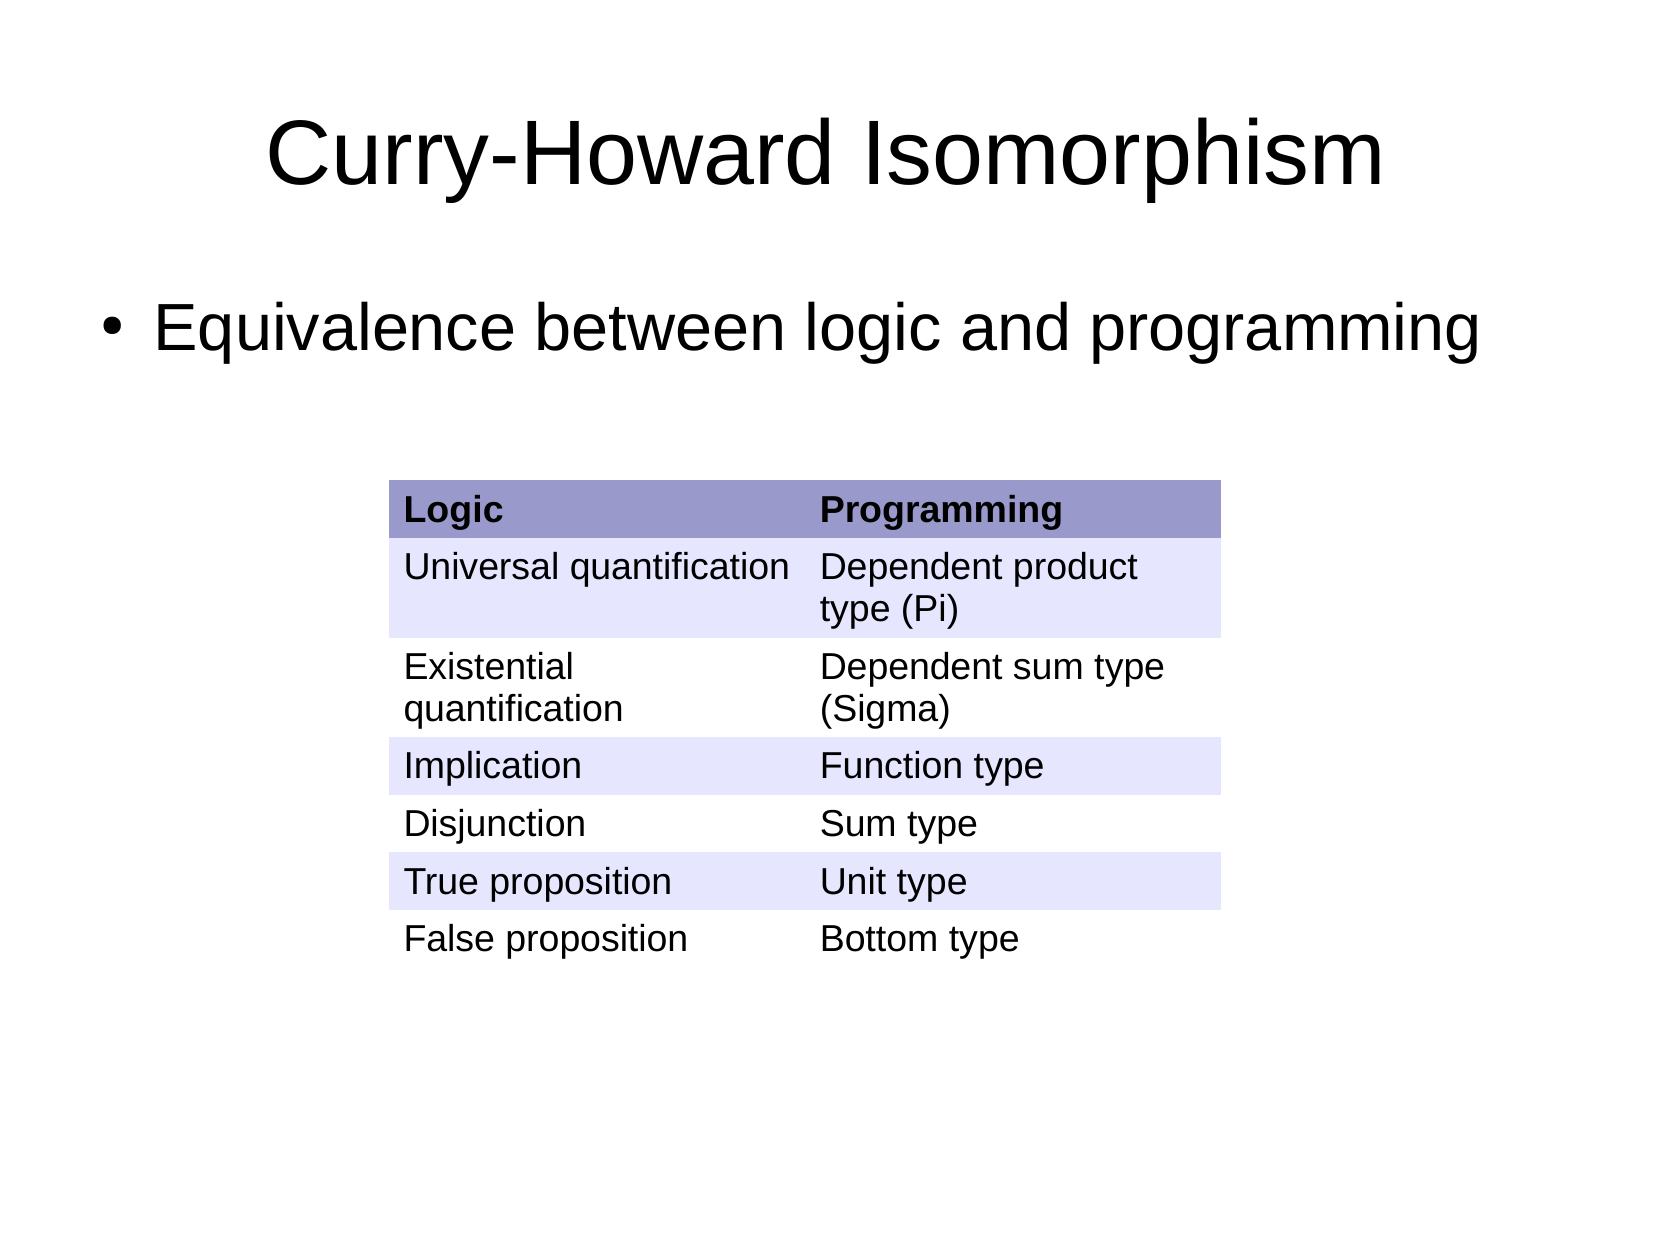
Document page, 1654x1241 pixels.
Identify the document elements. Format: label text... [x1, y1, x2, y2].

table_header Programming [805, 480, 1221, 538]
list Equivalence between logic and programming [82, 290, 1571, 1094]
title Curry-Howard Isomorphism [82, 56, 1571, 250]
table_cell Implication [389, 737, 805, 795]
table_cell Sum type [805, 795, 1221, 852]
table_cell Existential quantification [389, 638, 805, 737]
table_cell Bottom type [805, 910, 1221, 968]
table_cell Universal quantification [389, 538, 805, 638]
table_cell Unit type [805, 852, 1221, 910]
table_cell Disjunction [389, 795, 805, 852]
table_header Logic [389, 480, 805, 538]
table_cell True proposition [389, 852, 805, 910]
table_cell Function type [805, 737, 1221, 795]
table_cell False proposition [389, 910, 805, 968]
table_cell Dependent sum type (Sigma) [805, 638, 1221, 737]
table_cell Dependent product type (Pi) [805, 538, 1221, 638]
